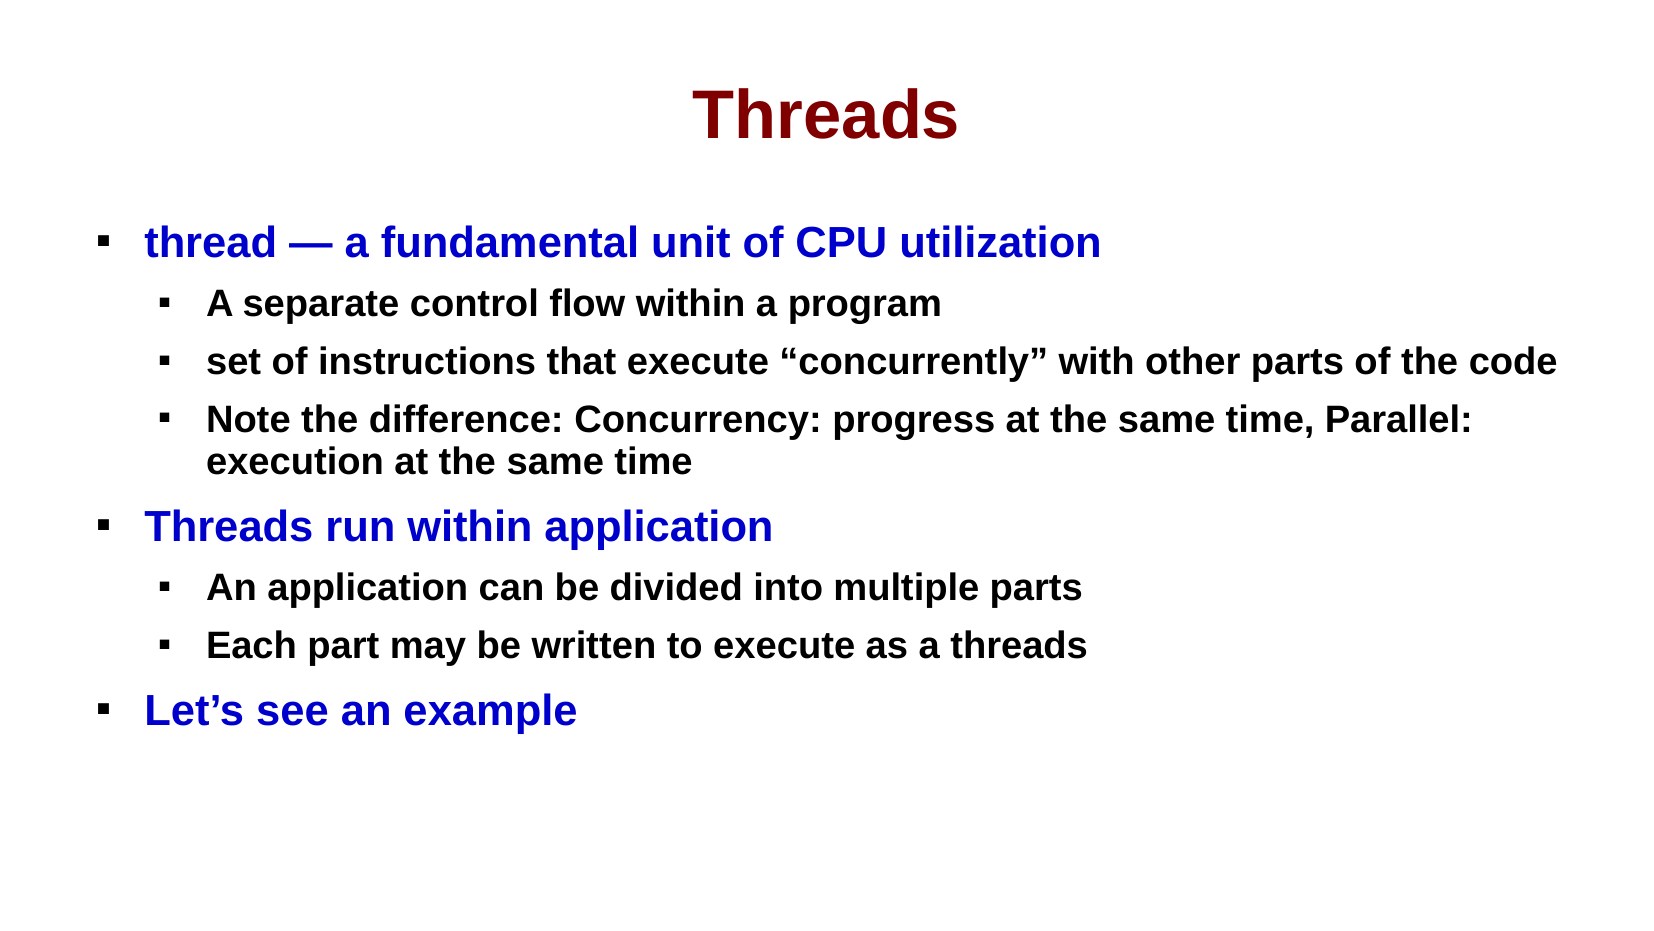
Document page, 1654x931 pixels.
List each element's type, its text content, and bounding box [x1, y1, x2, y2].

list thread — a fundamental unit of CPU utilization A separate control flow within a program set of instructions that execute “concurrently” with other parts of the code Note the difference: Concurrency: progress at the same time, Parallel: execution at the same time Threads run within application An application can be divided into multiple parts Each part may be written to execute as a threads Let’s see an example [82, 217, 1571, 757]
title Threads [82, 37, 1571, 193]
